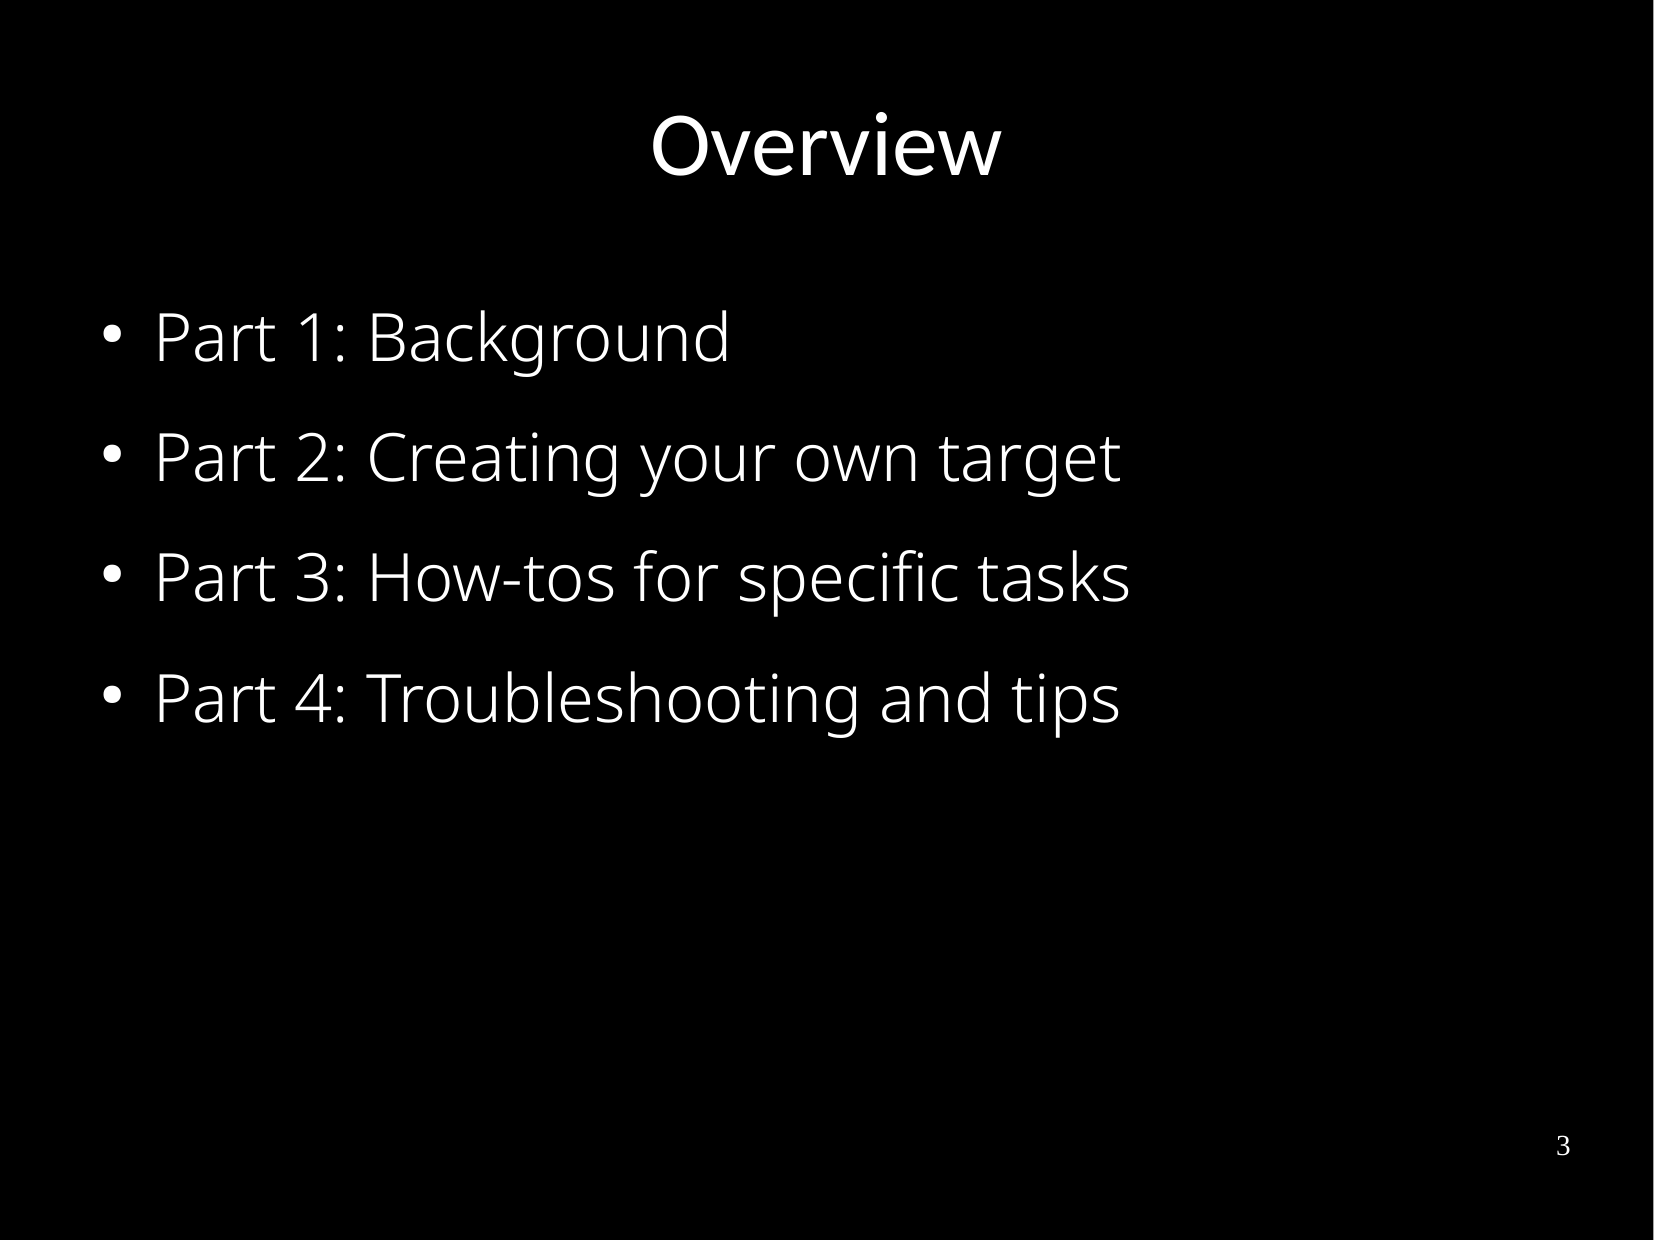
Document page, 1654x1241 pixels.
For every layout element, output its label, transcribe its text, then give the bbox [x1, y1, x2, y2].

title Overview [82, 49, 1571, 257]
list Part 1: Background Part 2: Creating your own target Part 3: How-tos for specific tasks Part 4: Troubleshooting and tips [82, 290, 1571, 1010]
